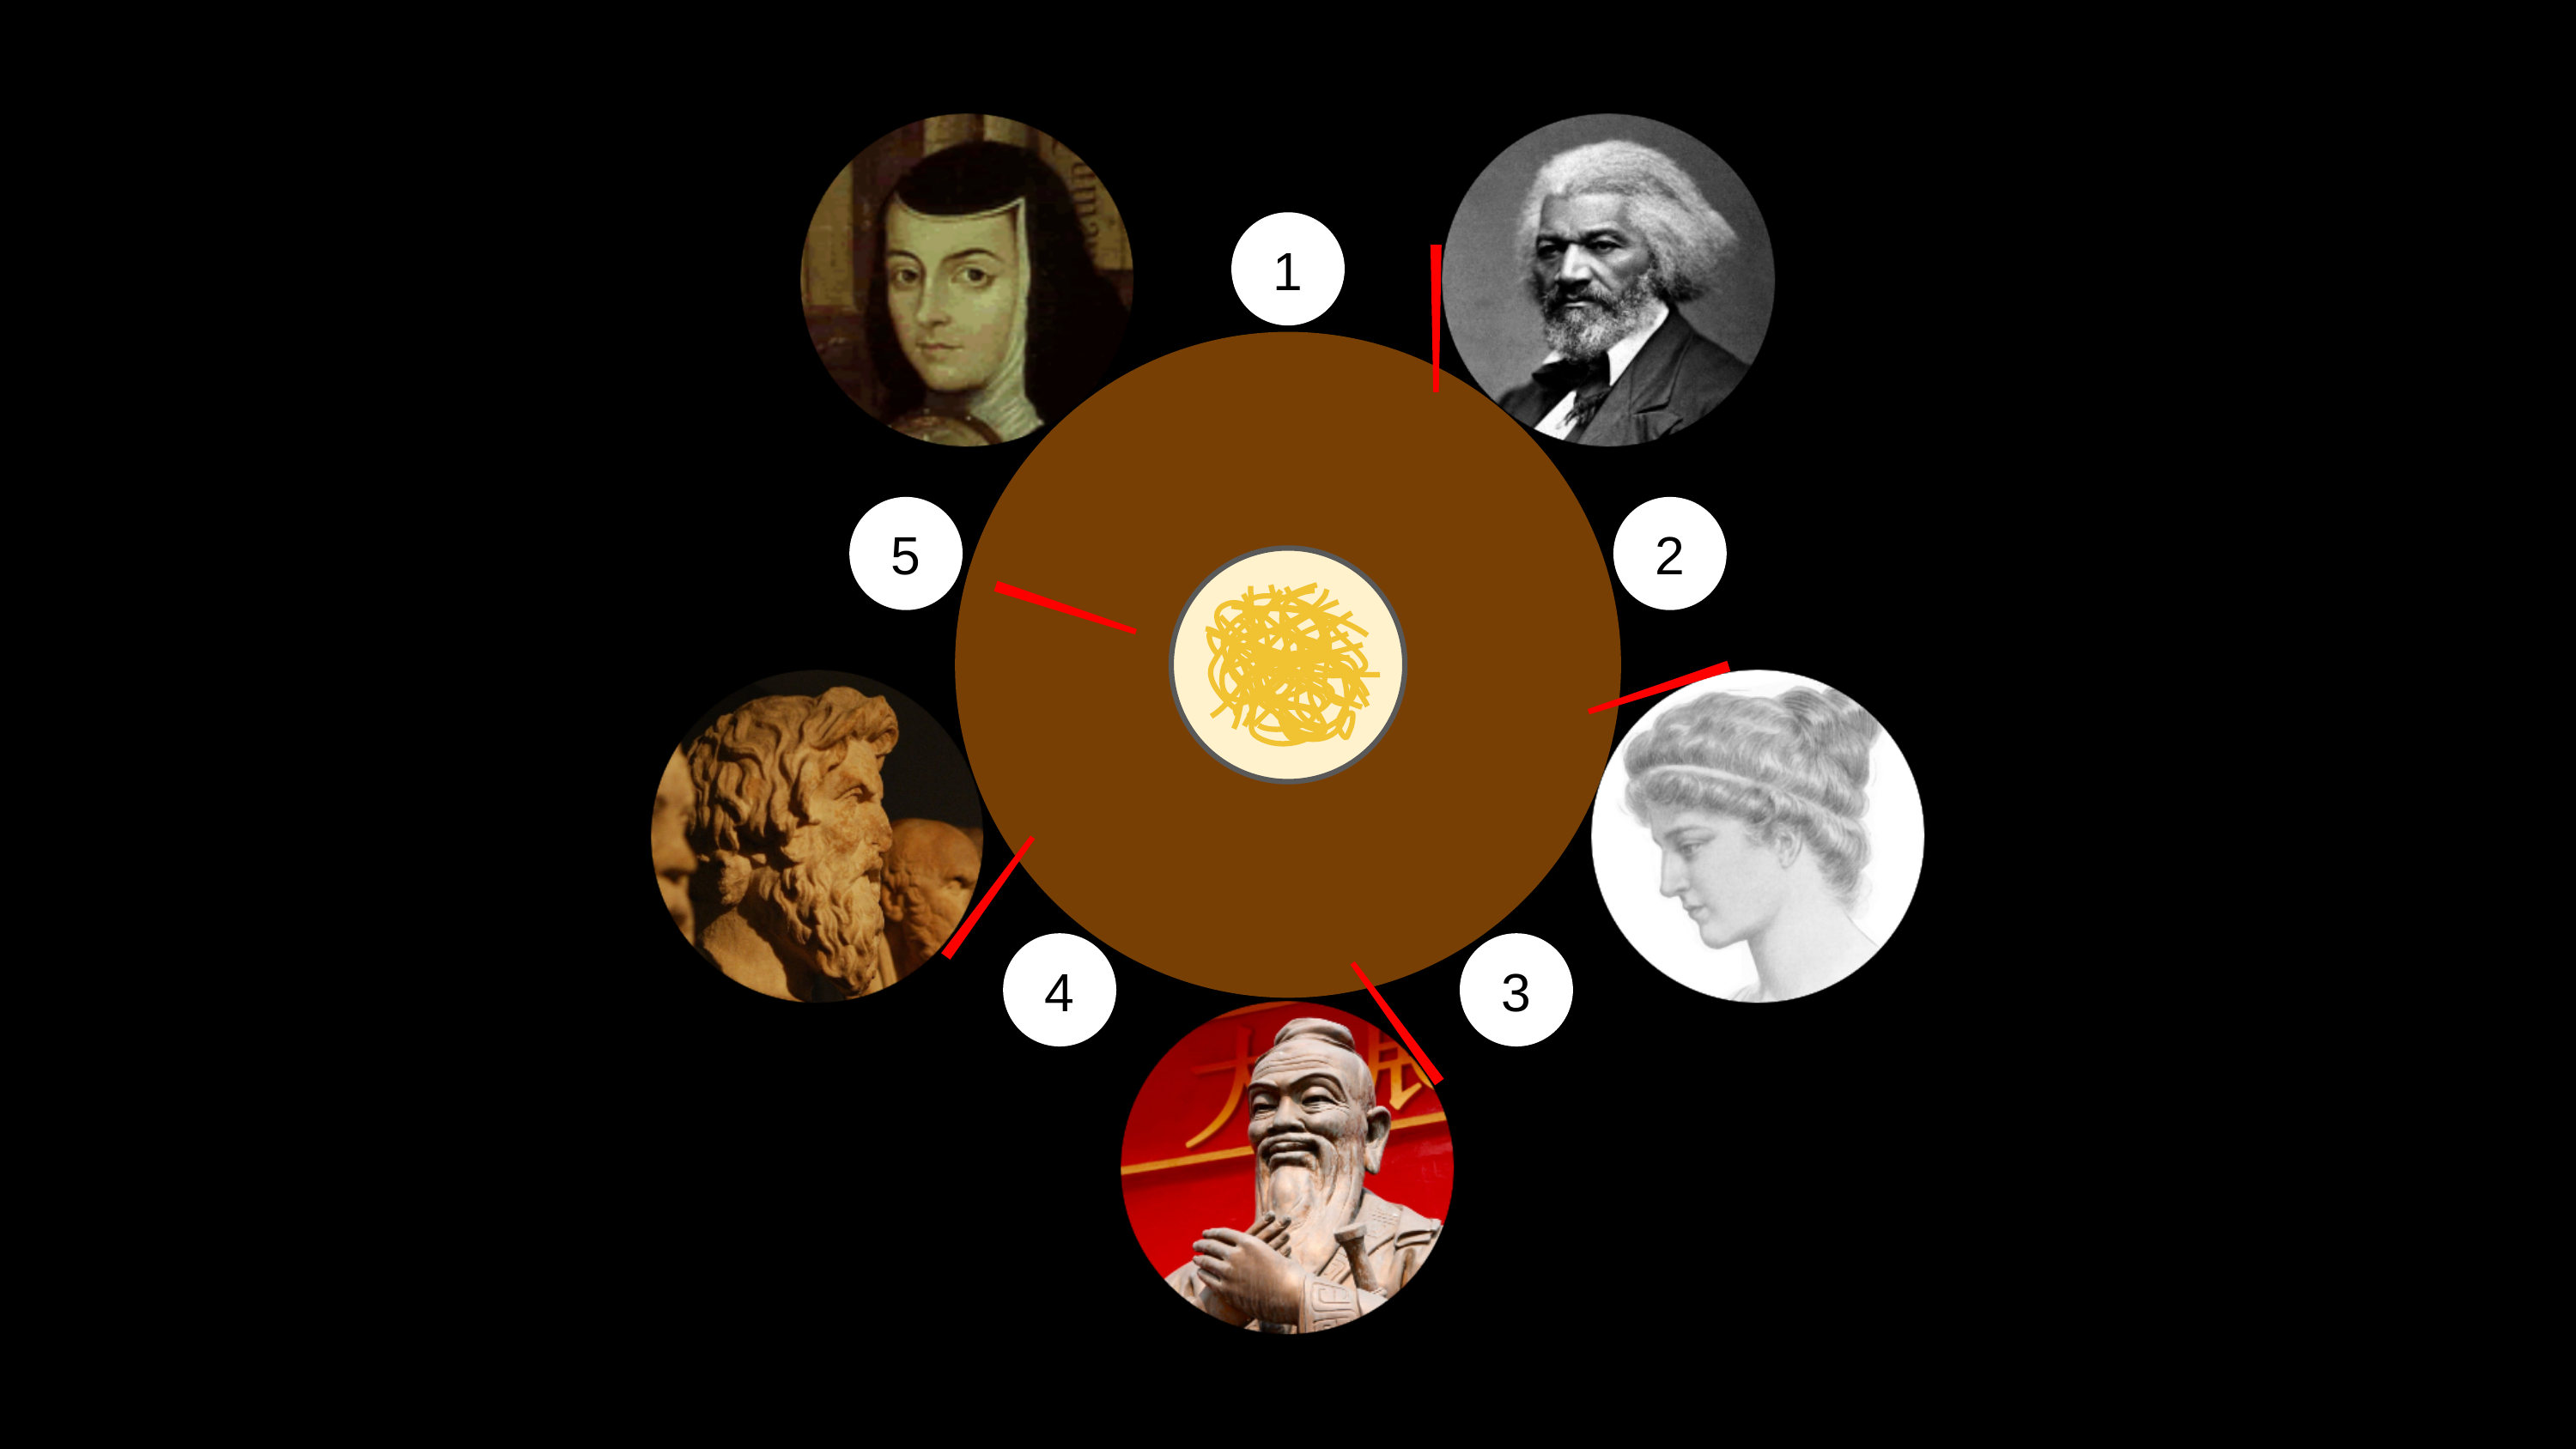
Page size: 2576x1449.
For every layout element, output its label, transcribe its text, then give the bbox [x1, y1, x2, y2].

text_box 4 [1003, 933, 1117, 1047]
text_box [941, 245, 1621, 1086]
picture [1586, 664, 1930, 1009]
picture [1115, 996, 1460, 1340]
text_box 5 [849, 496, 963, 610]
text_box [1588, 660, 1731, 715]
picture [646, 664, 989, 1009]
text_box 1 [1231, 212, 1345, 326]
text_box 3 [1460, 933, 1573, 1047]
text_box 2 [1613, 496, 1727, 610]
picture [795, 108, 1139, 452]
picture [1437, 108, 1781, 452]
